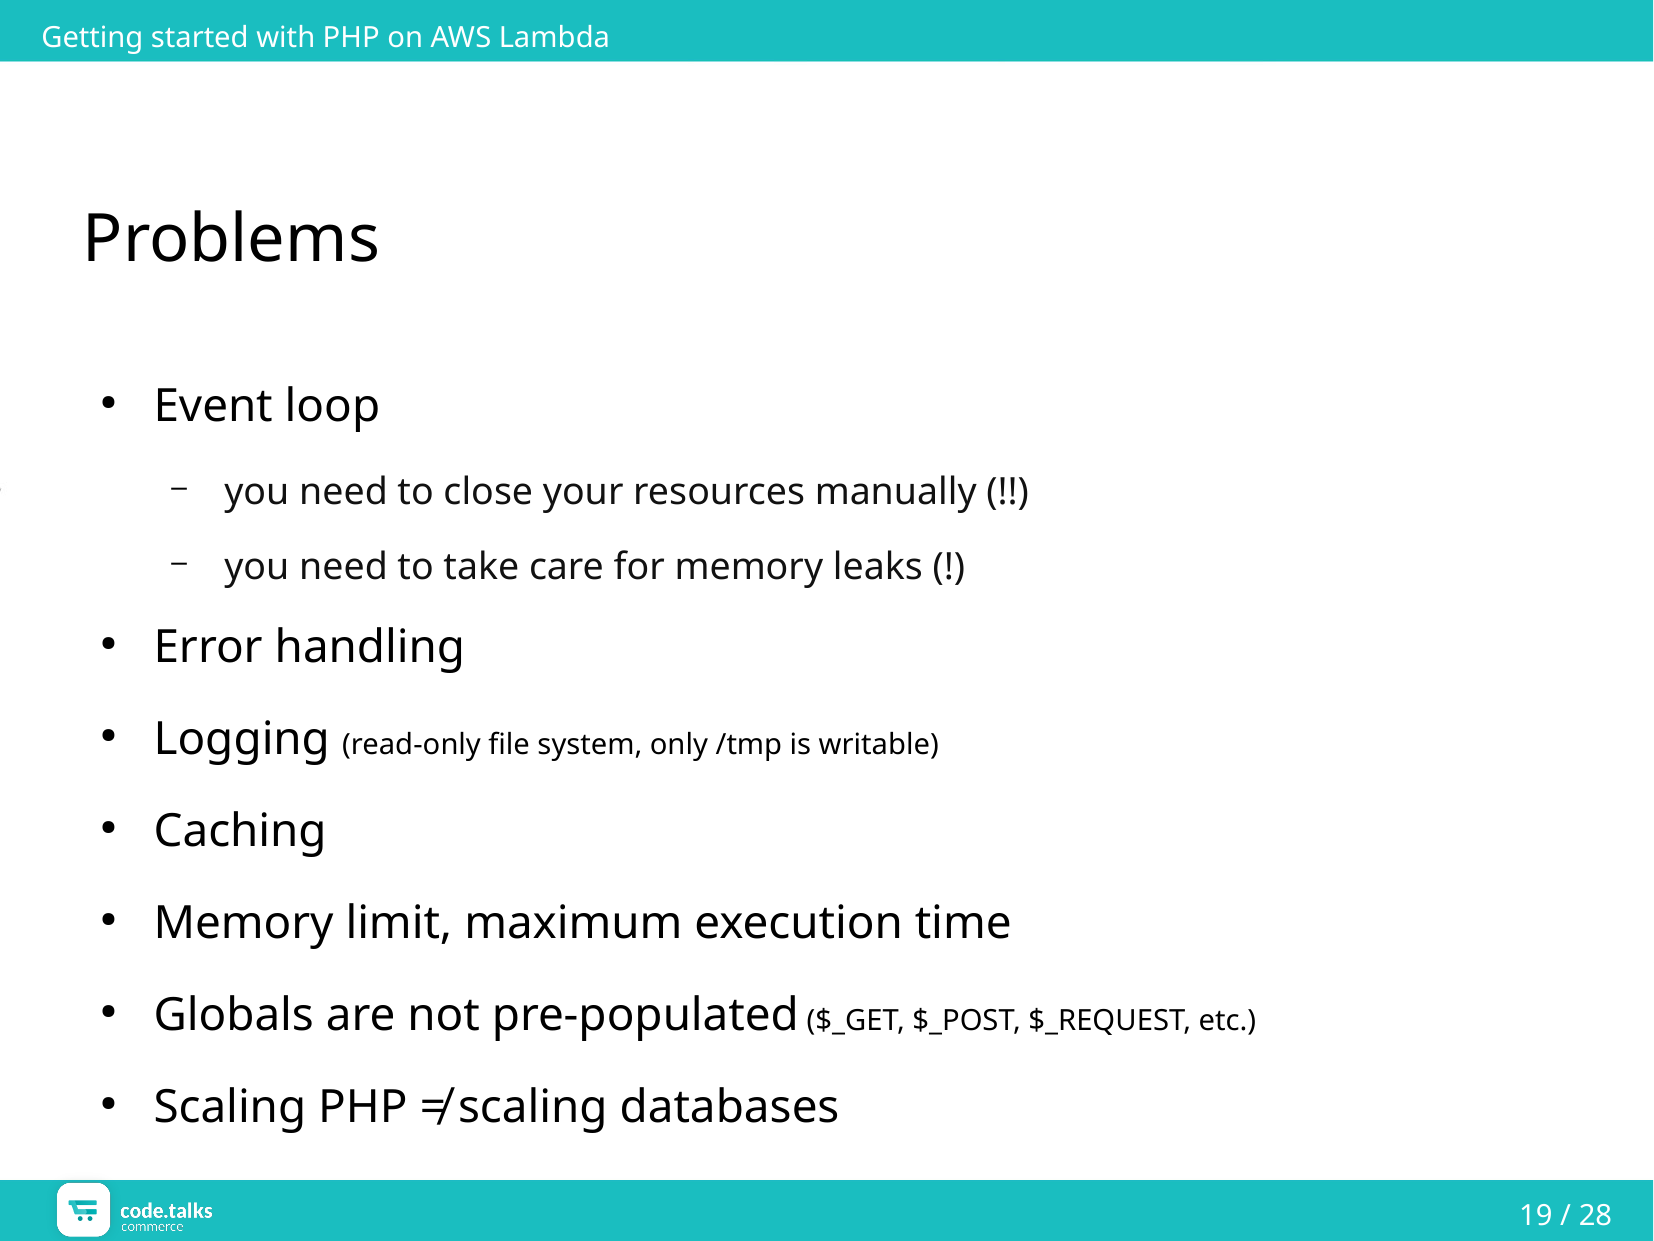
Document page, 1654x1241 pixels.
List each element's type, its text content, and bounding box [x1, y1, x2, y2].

picture [0, 0, 1654, 1241]
title Problems [82, 139, 1571, 332]
list Event loop you need to close your resources manually (!!) you need to take care for memory leaks (!) Error handling Logging (read-only file system, only /tmp is writable) Caching Memory limit, maximum execution time Globals are not pre-populated ($_GET, $_POST, $_REQUEST, etc.) Scaling PHP ≠ scaling databases [82, 372, 1571, 1140]
